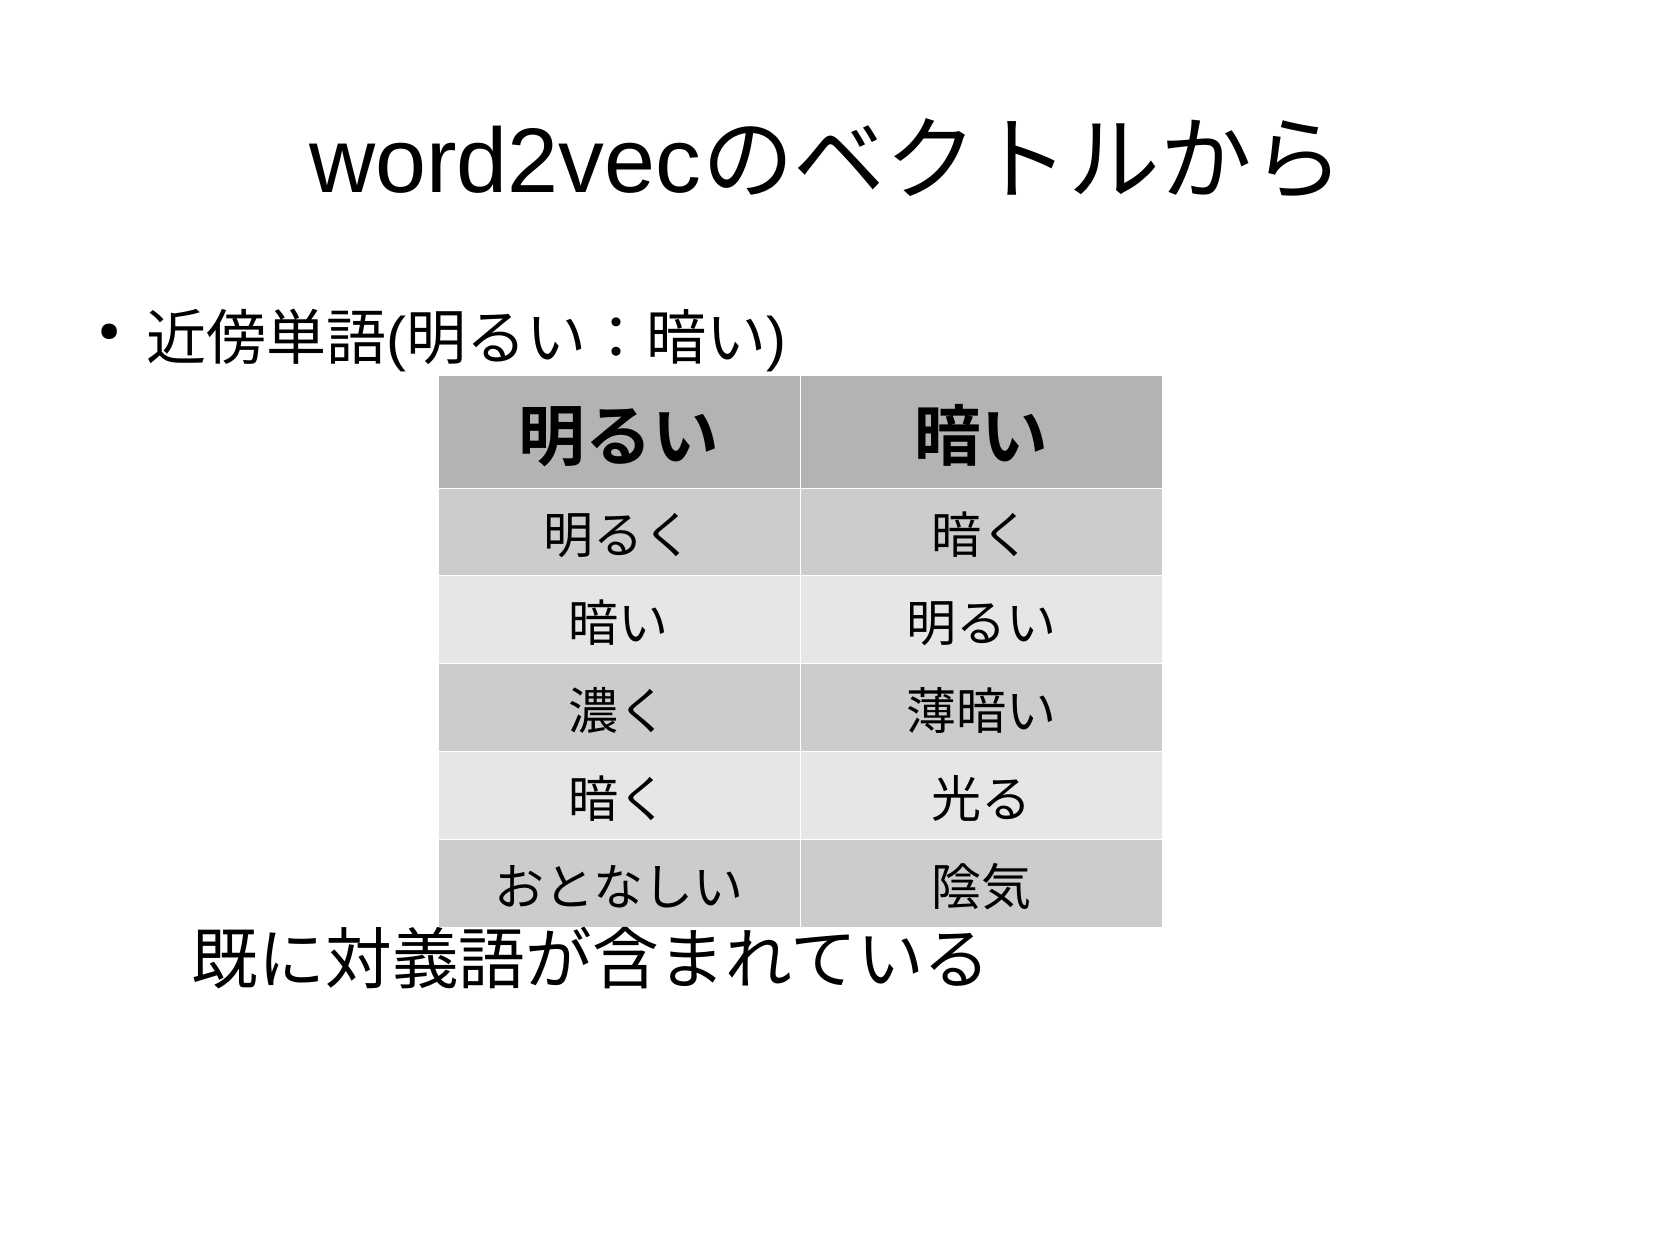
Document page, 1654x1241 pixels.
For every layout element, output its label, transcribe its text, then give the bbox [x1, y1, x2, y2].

table_cell 暗い [439, 576, 800, 663]
table_header 明るい [439, 376, 800, 488]
table_cell 薄暗い [801, 664, 1162, 751]
table_cell 暗く [801, 489, 1162, 575]
table_cell 暗く [439, 752, 800, 839]
title word2vecのベクトルから [82, 49, 1571, 257]
table_cell おとなしい [439, 840, 800, 898]
table_header 暗い [801, 376, 1162, 488]
table_cell 濃く [439, 664, 800, 751]
table_cell 明るい [801, 576, 1162, 663]
list 近傍単語(明るい：暗い) [82, 290, 1571, 378]
table_cell おとなしい [514, 888, 533, 898]
table_cell 光る [801, 752, 1162, 839]
text_box 既に対義語が含まれている [177, 898, 1335, 999]
table_cell 陰気 [801, 840, 1162, 898]
table_cell 明るく [439, 489, 800, 575]
